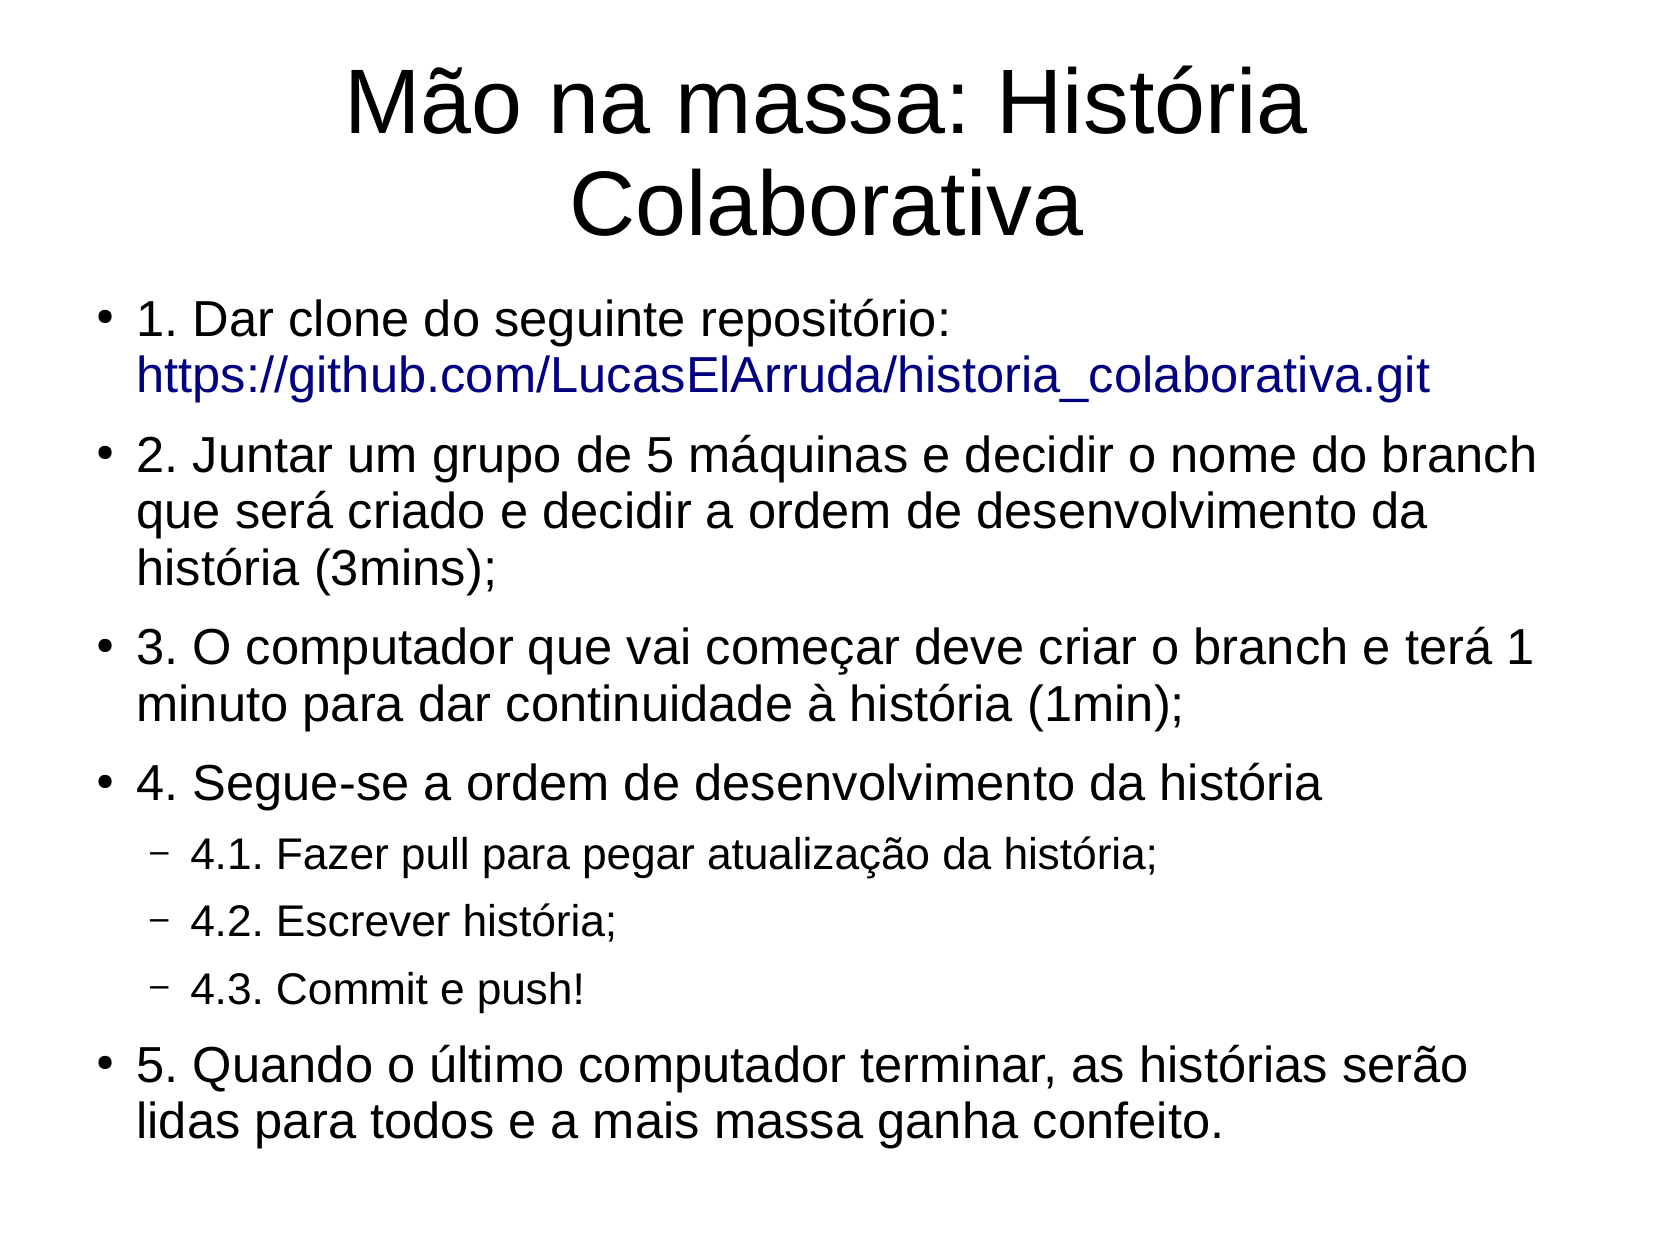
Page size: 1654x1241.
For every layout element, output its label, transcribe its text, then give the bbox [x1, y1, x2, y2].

list 1. Dar clone do seguinte repositório: https://github.com/LucasElArruda/historia_colaborativa.git 2. Juntar um grupo de 5 máquinas e decidir o nome do branch que será criado e decidir a ordem de desenvolvimento da história (3mins); 3. O computador que vai começar deve criar o branch e terá 1 minuto para dar continuidade à história (1min); 4. Segue-se a ordem de desenvolvimento da história 4.1. Fazer pull para pegar atualização da história; 4.2. Escrever história; 4.3. Commit e push! 5. Quando o último computador terminar, as histórias serão lidas para todos e a mais massa ganha confeito. [82, 290, 1571, 1156]
title Mão na massa: História Colaborativa [82, 49, 1571, 257]
